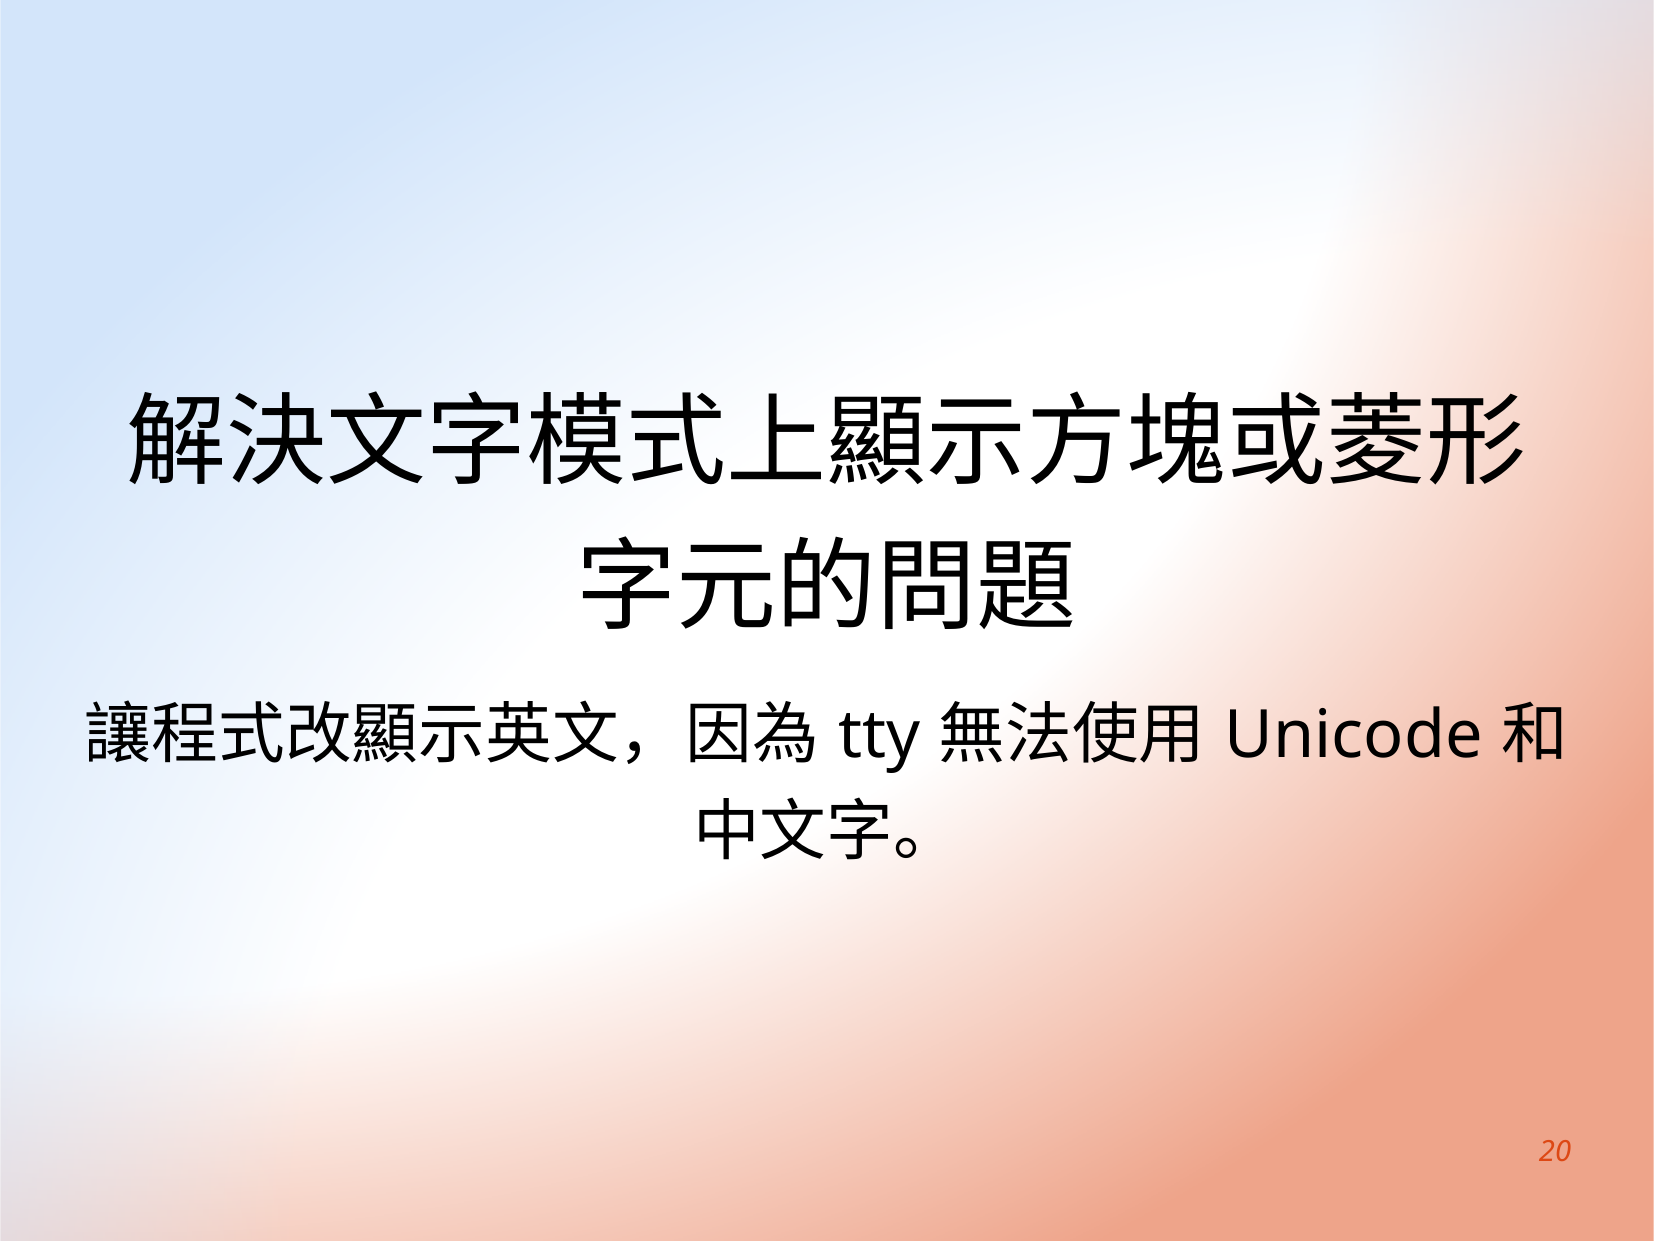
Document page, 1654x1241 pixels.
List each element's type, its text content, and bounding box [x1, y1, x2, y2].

subtitle 解決文字模式上顯示方塊或菱形字元的問題 讓程式改顯示英文，因為tty無法使用Unicode和中文字。 [82, 49, 1571, 1186]
picture [0, 0, 1654, 1241]
